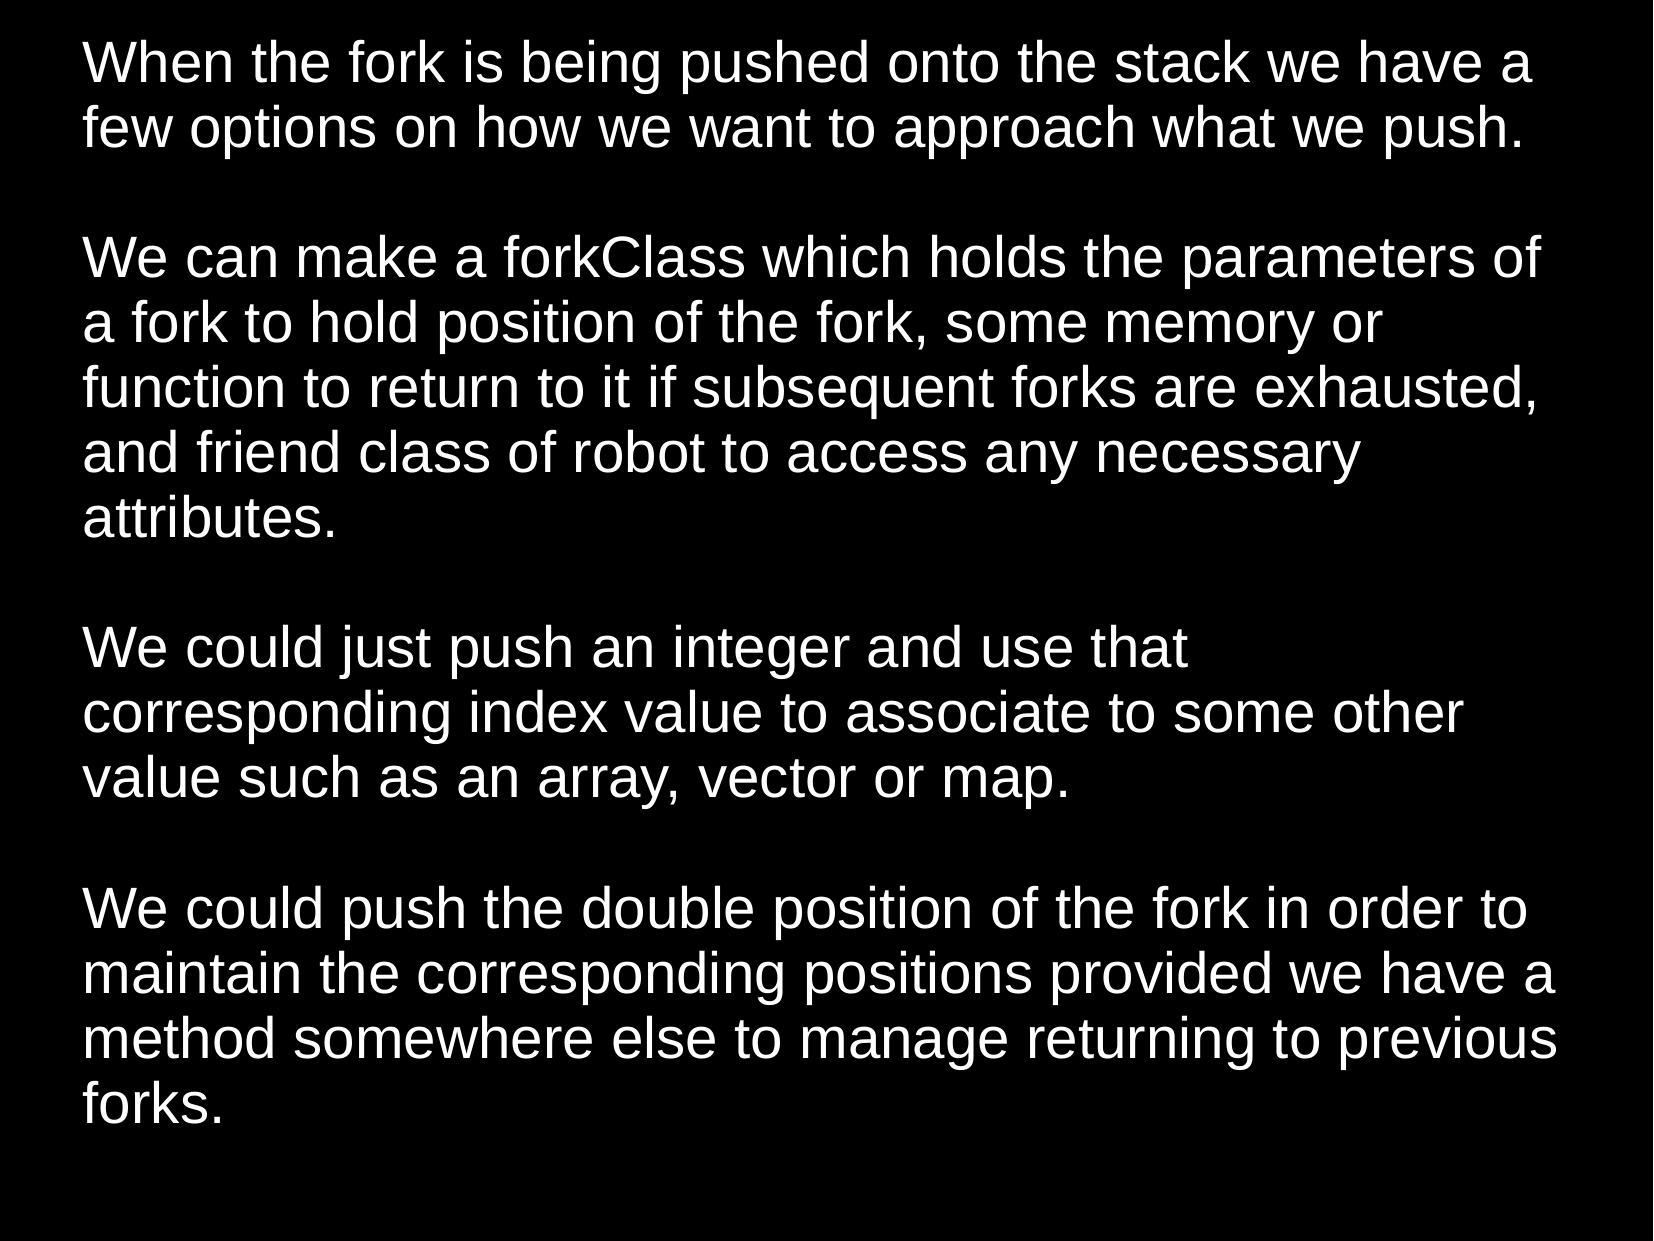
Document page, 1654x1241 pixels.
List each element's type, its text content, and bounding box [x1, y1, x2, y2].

subtitle When the fork is being pushed onto the stack we have a few options on how we want to approach what we push. We can make a forkClass which holds the parameters of a fork to hold position of the fork, some memory or function to return to it if subsequent forks are exhausted, and friend class of robot to access any necessary attributes. We could just push an integer and use that corresponding index value to associate to some other value such as an array, vector or map. We could push the double position of the fork in order to maintain the corresponding positions provided we have a method somewhere else to manage returning to previous forks. [82, 30, 1571, 1136]
